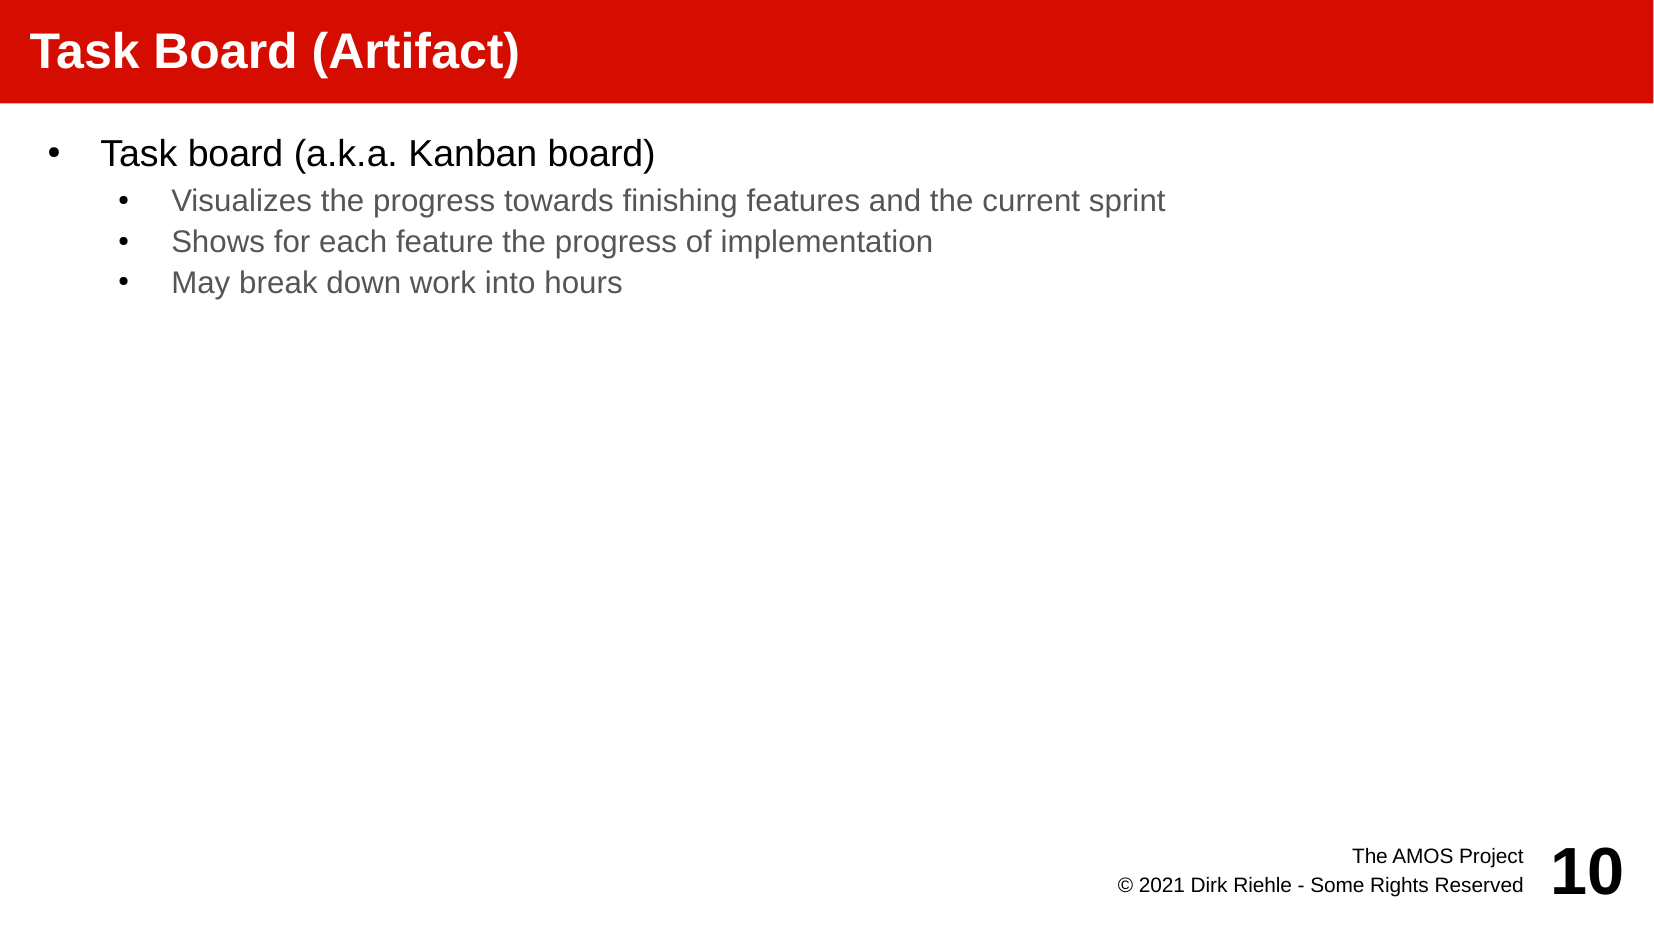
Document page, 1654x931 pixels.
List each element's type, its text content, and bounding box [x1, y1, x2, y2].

list Task board (a.k.a. Kanban board) Visualizes the progress towards finishing features and the current sprint Shows for each feature the progress of implementation May break down work into hours [29, 132, 1625, 813]
title Task Board (Artifact) [0, 0, 1654, 104]
